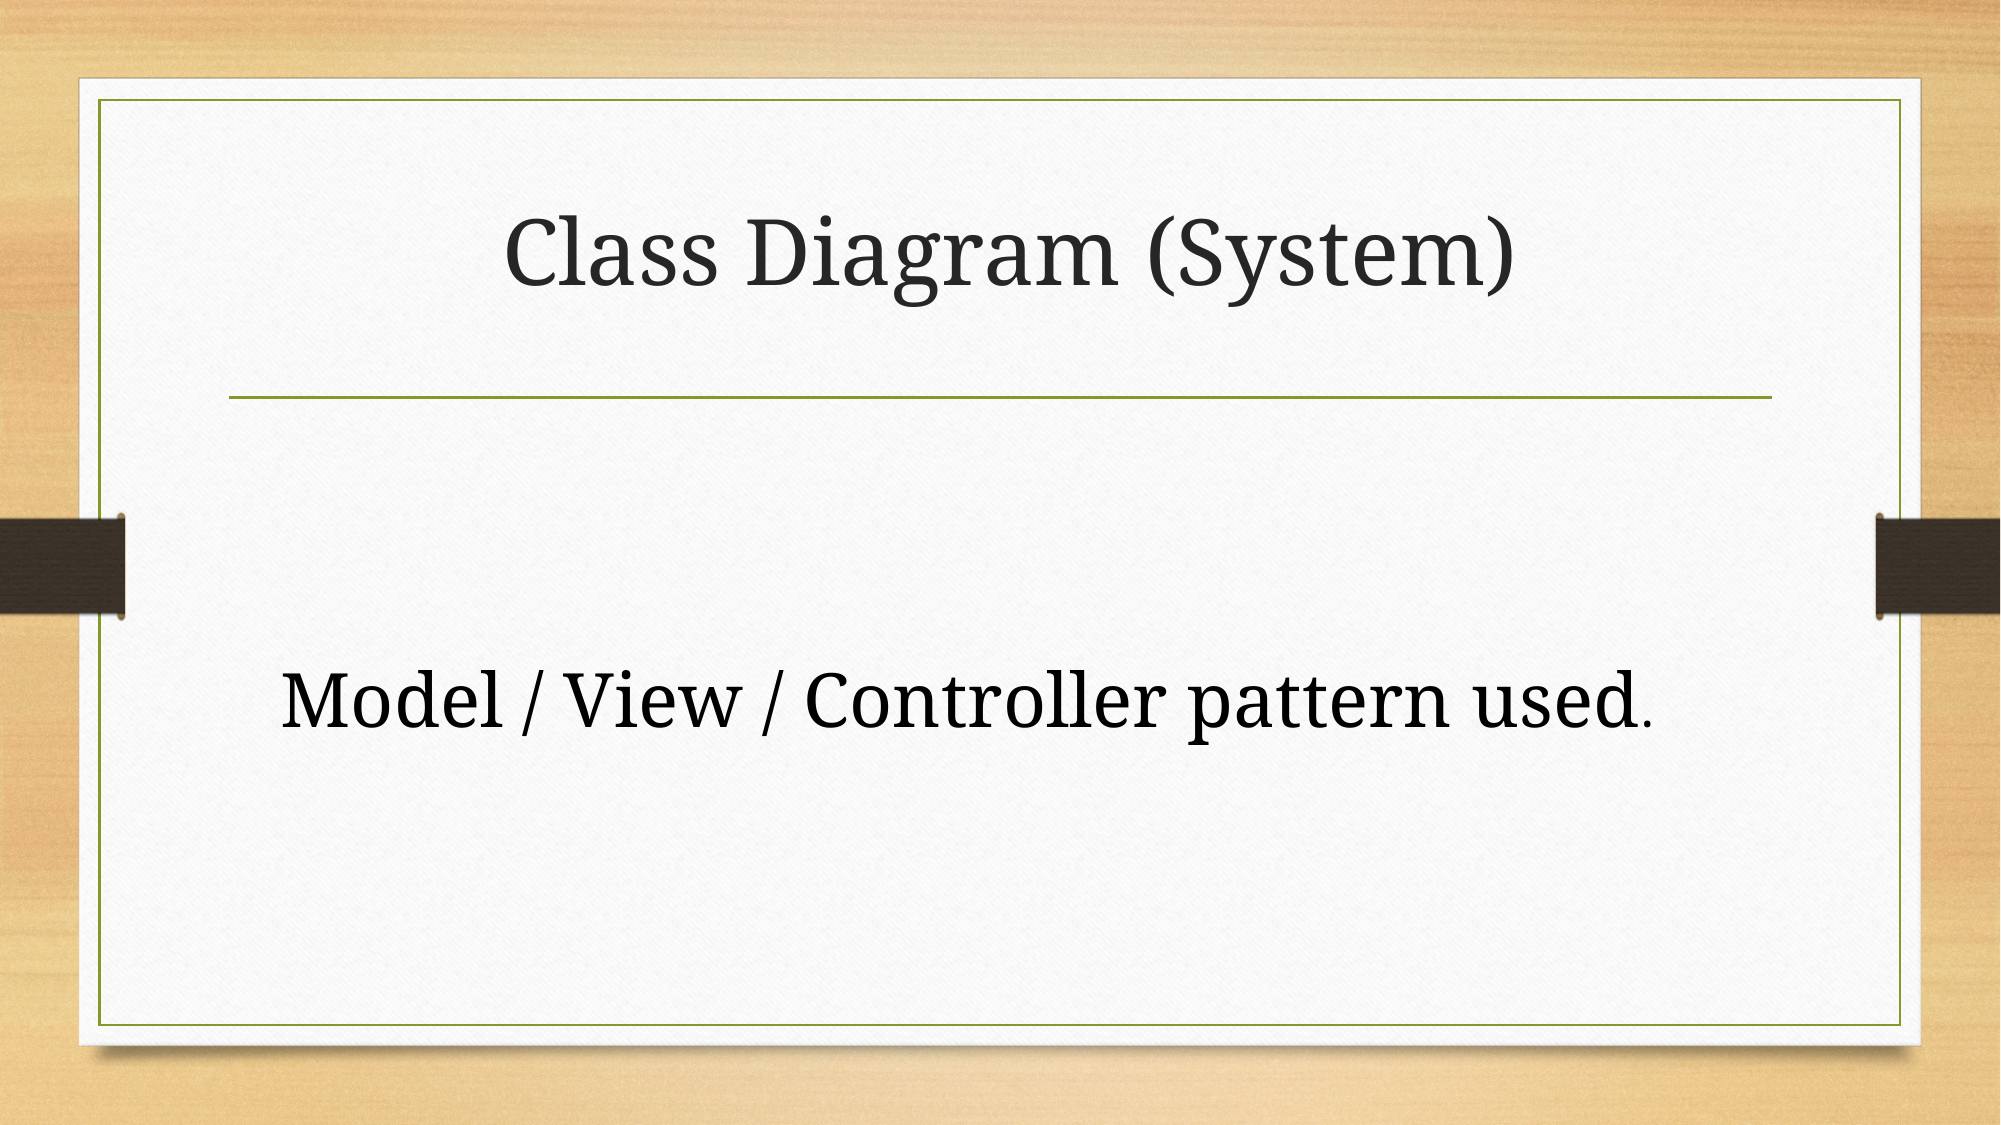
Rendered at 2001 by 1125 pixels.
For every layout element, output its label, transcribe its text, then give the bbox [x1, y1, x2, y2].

text_box Model / View / Controller pattern used. [186, 644, 1748, 751]
title Class Diagram (System) [223, 141, 1799, 356]
